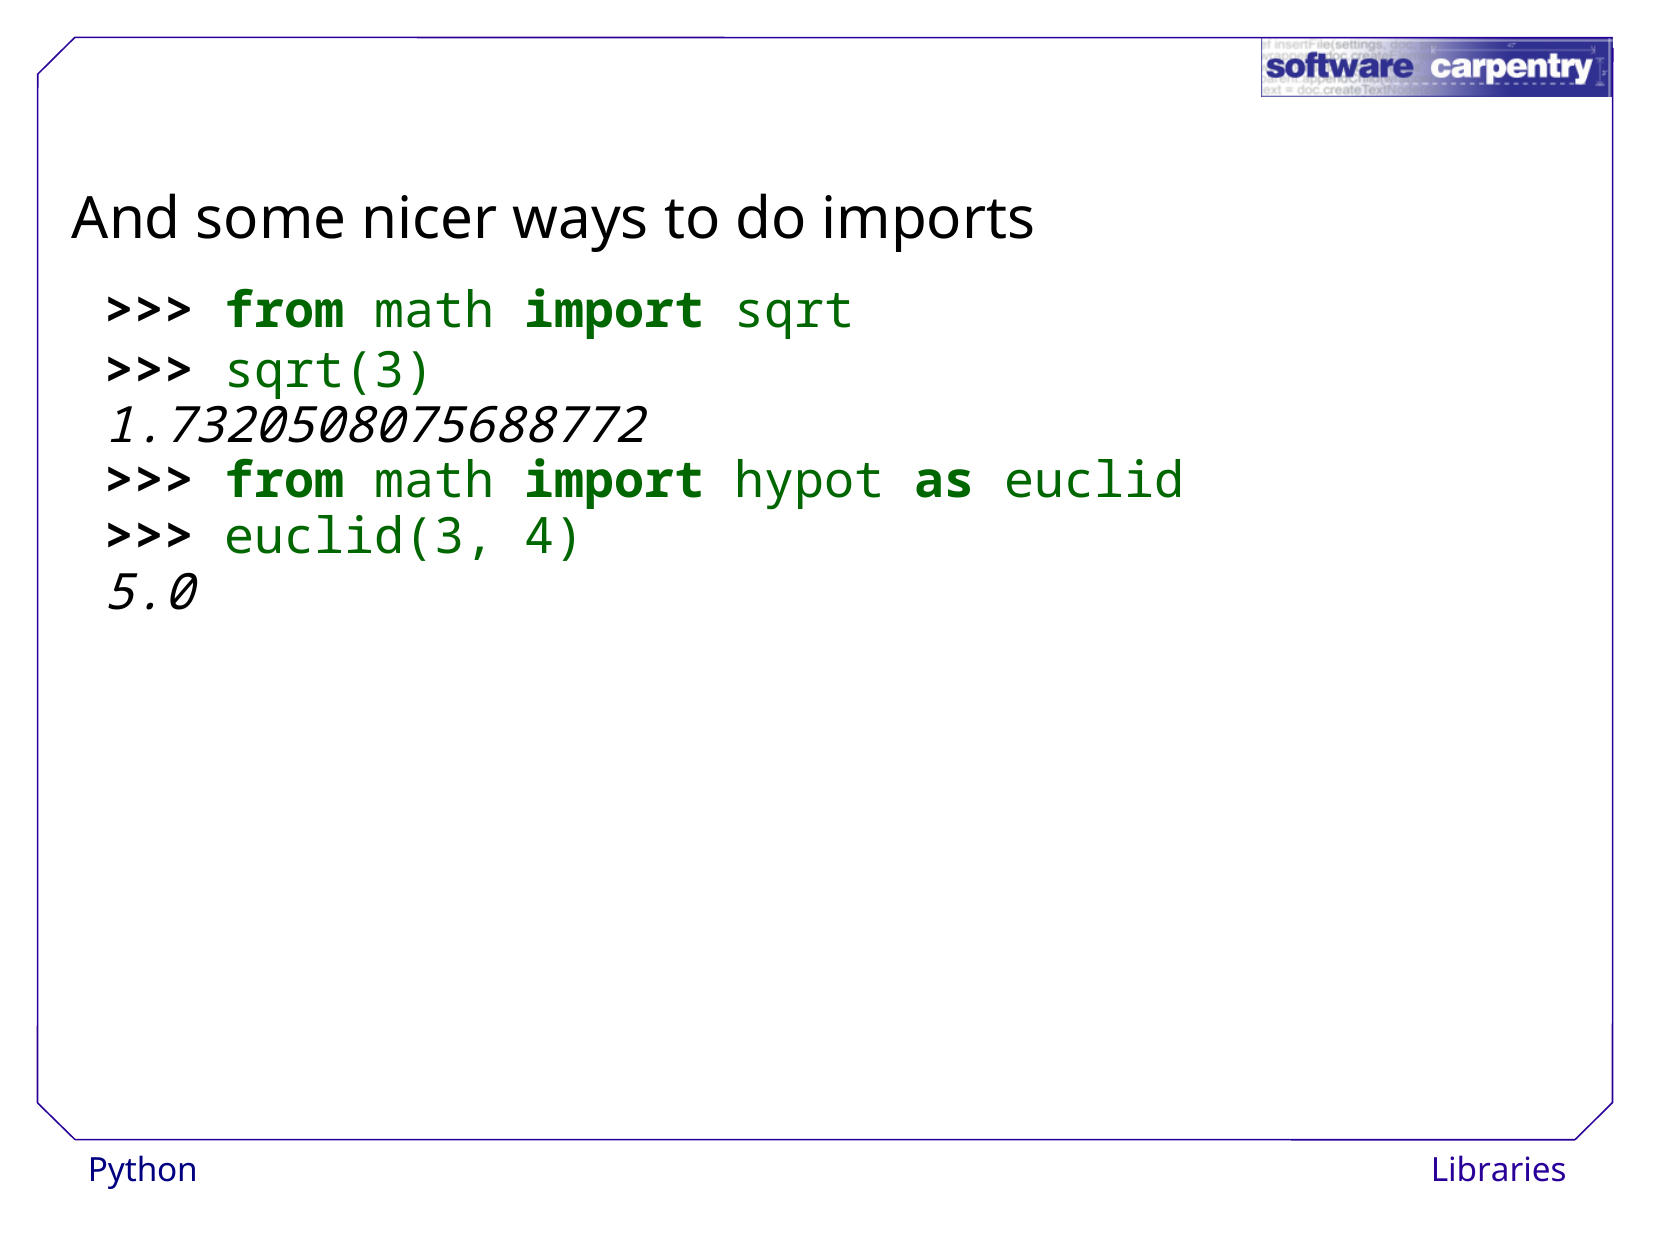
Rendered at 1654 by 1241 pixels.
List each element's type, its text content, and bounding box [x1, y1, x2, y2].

text_box >>> from math import sqrt >>> sqrt(3) 1.7320508075688772 >>> from math import hypot as euclid >>> euclid(3, 4) 5.0 [89, 270, 1517, 857]
text_box And some nicer ways to do imports [57, 138, 1201, 259]
picture [1261, 39, 1613, 97]
